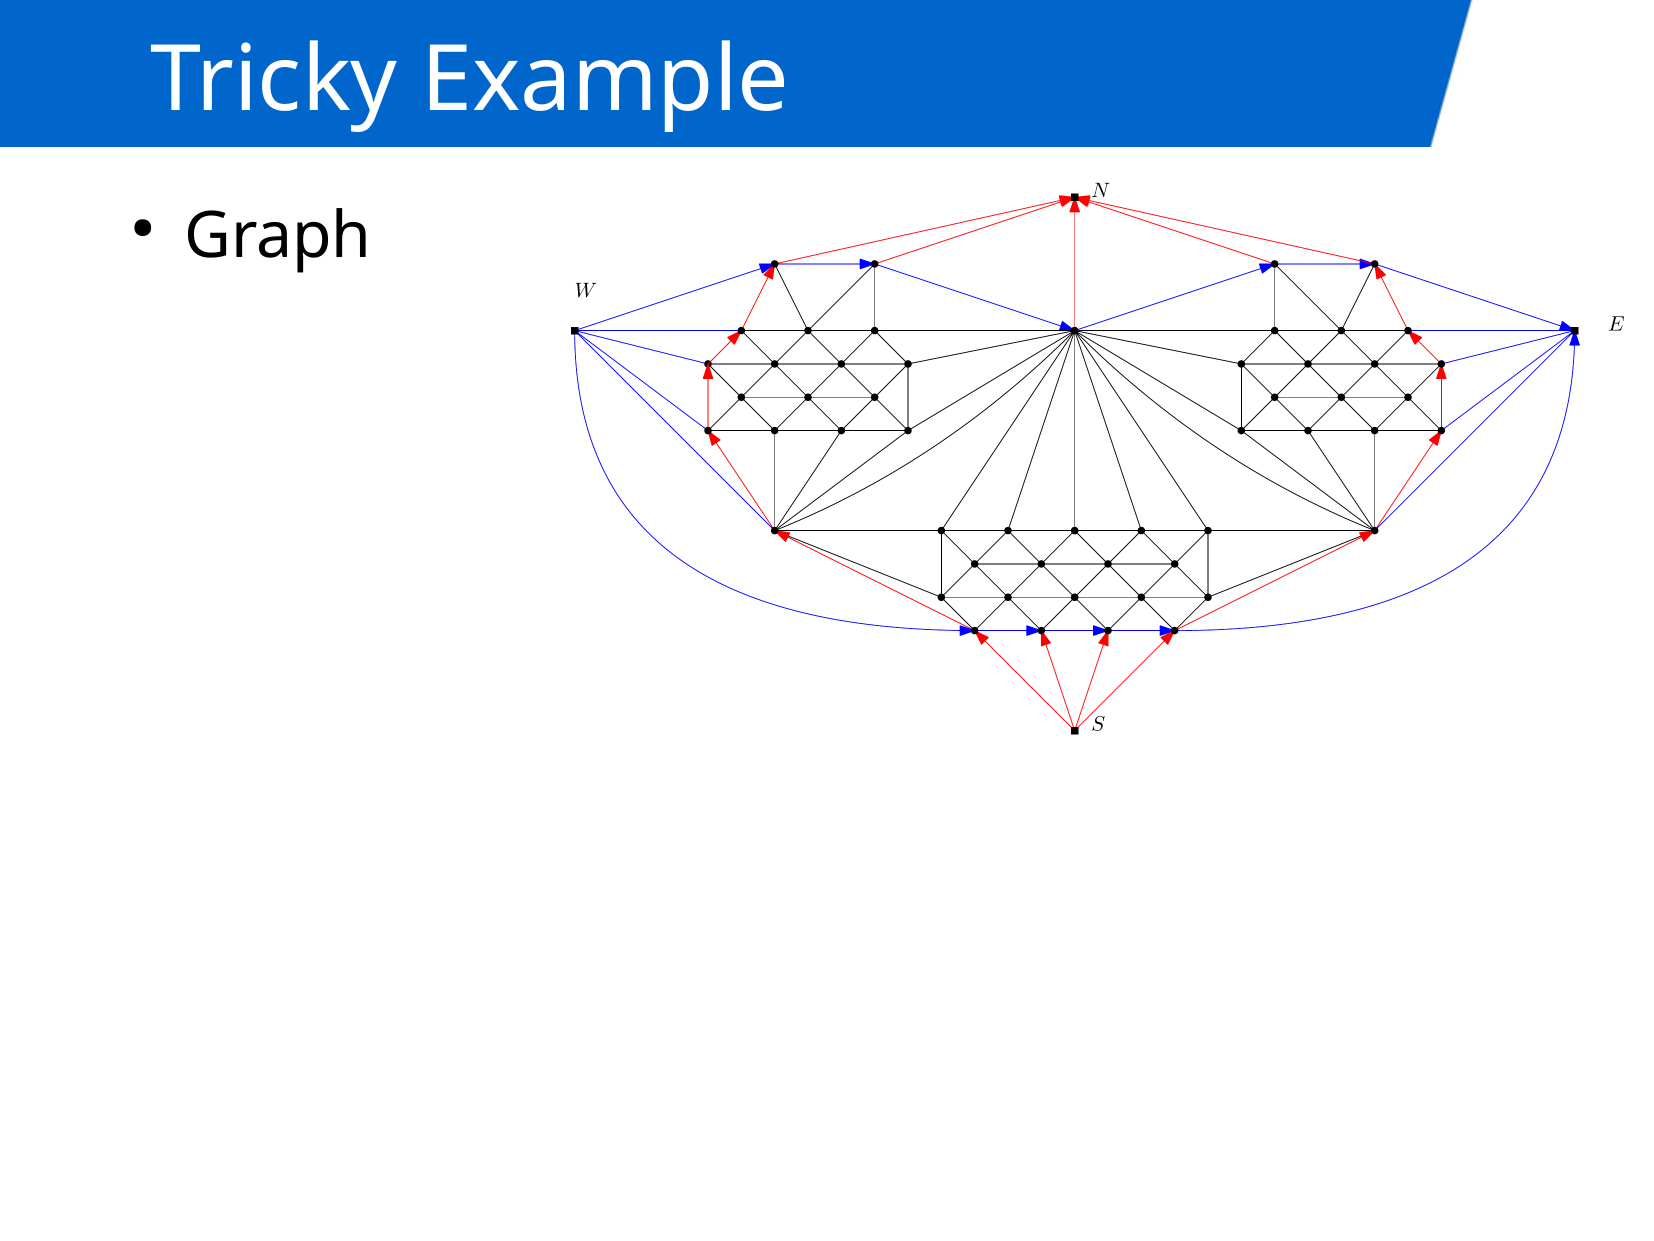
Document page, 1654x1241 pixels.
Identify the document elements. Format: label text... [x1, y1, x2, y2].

picture [570, 181, 1625, 736]
title Tricky Example [150, 15, 1456, 136]
picture [0, 0, 1474, 147]
list Graph [113, 195, 601, 1118]
